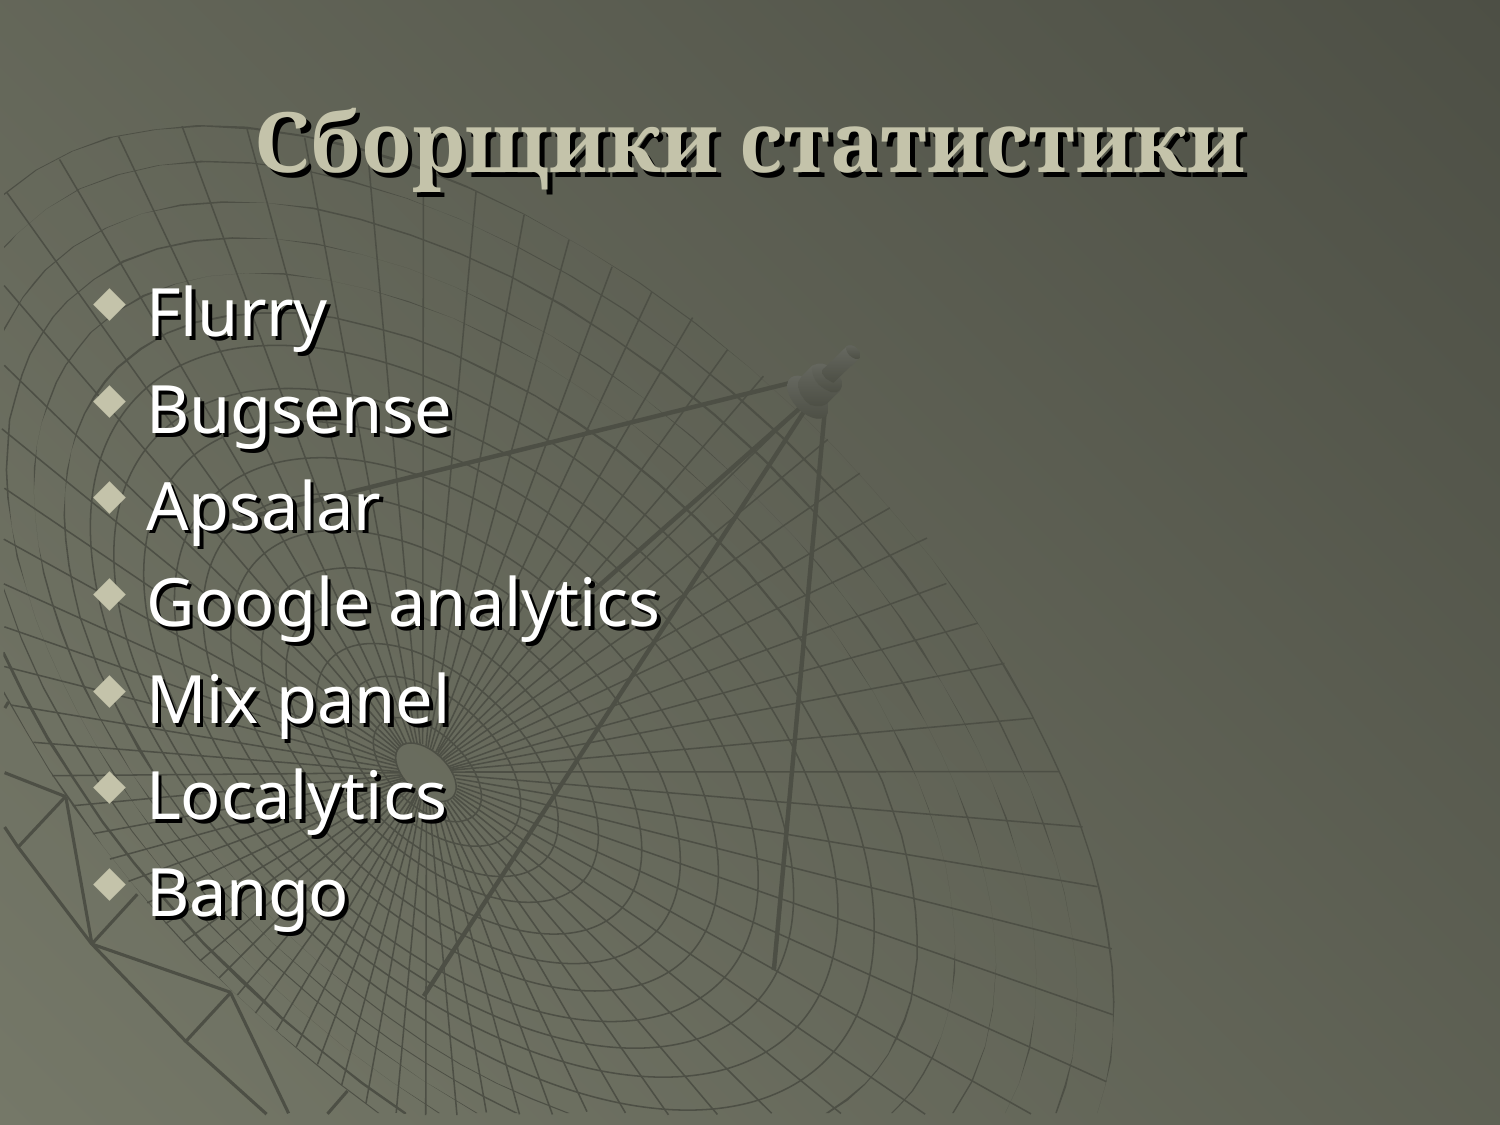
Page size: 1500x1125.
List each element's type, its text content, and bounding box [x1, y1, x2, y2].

list Flurry Bugsense Apsalar Google analytics Mix panel Localytics Bango [75, 262, 1426, 1006]
title Сборщики статистики [75, 21, 1426, 257]
